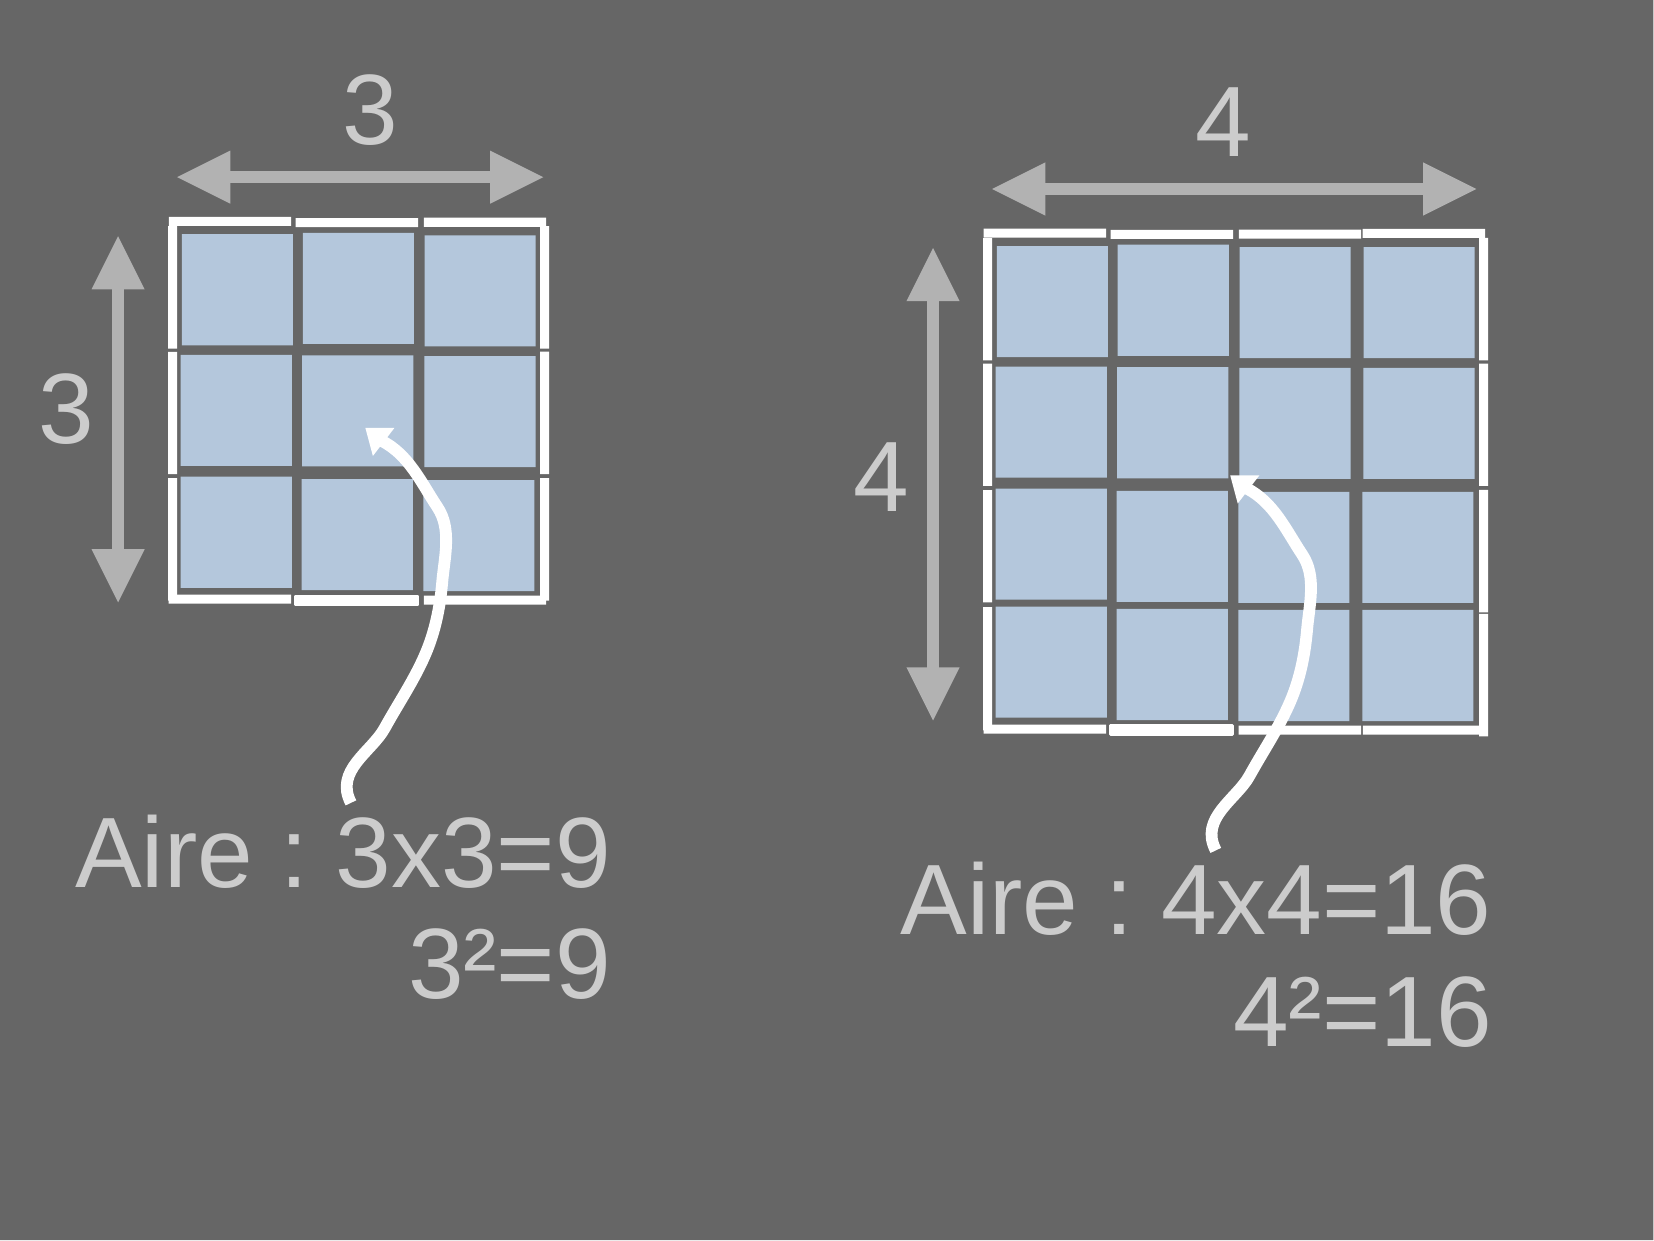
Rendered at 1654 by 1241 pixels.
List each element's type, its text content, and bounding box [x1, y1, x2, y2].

text_box 3 [328, 47, 414, 174]
text_box 4 [838, 413, 924, 540]
text_box Aire : 4x4=16 4²=16 [885, 836, 1507, 1075]
text_box 3 [23, 345, 109, 473]
text_box Aire : 3x3=9 3²=9 [60, 789, 626, 1028]
text_box [0, 0, 1654, 1241]
text_box 4 [1181, 59, 1267, 186]
